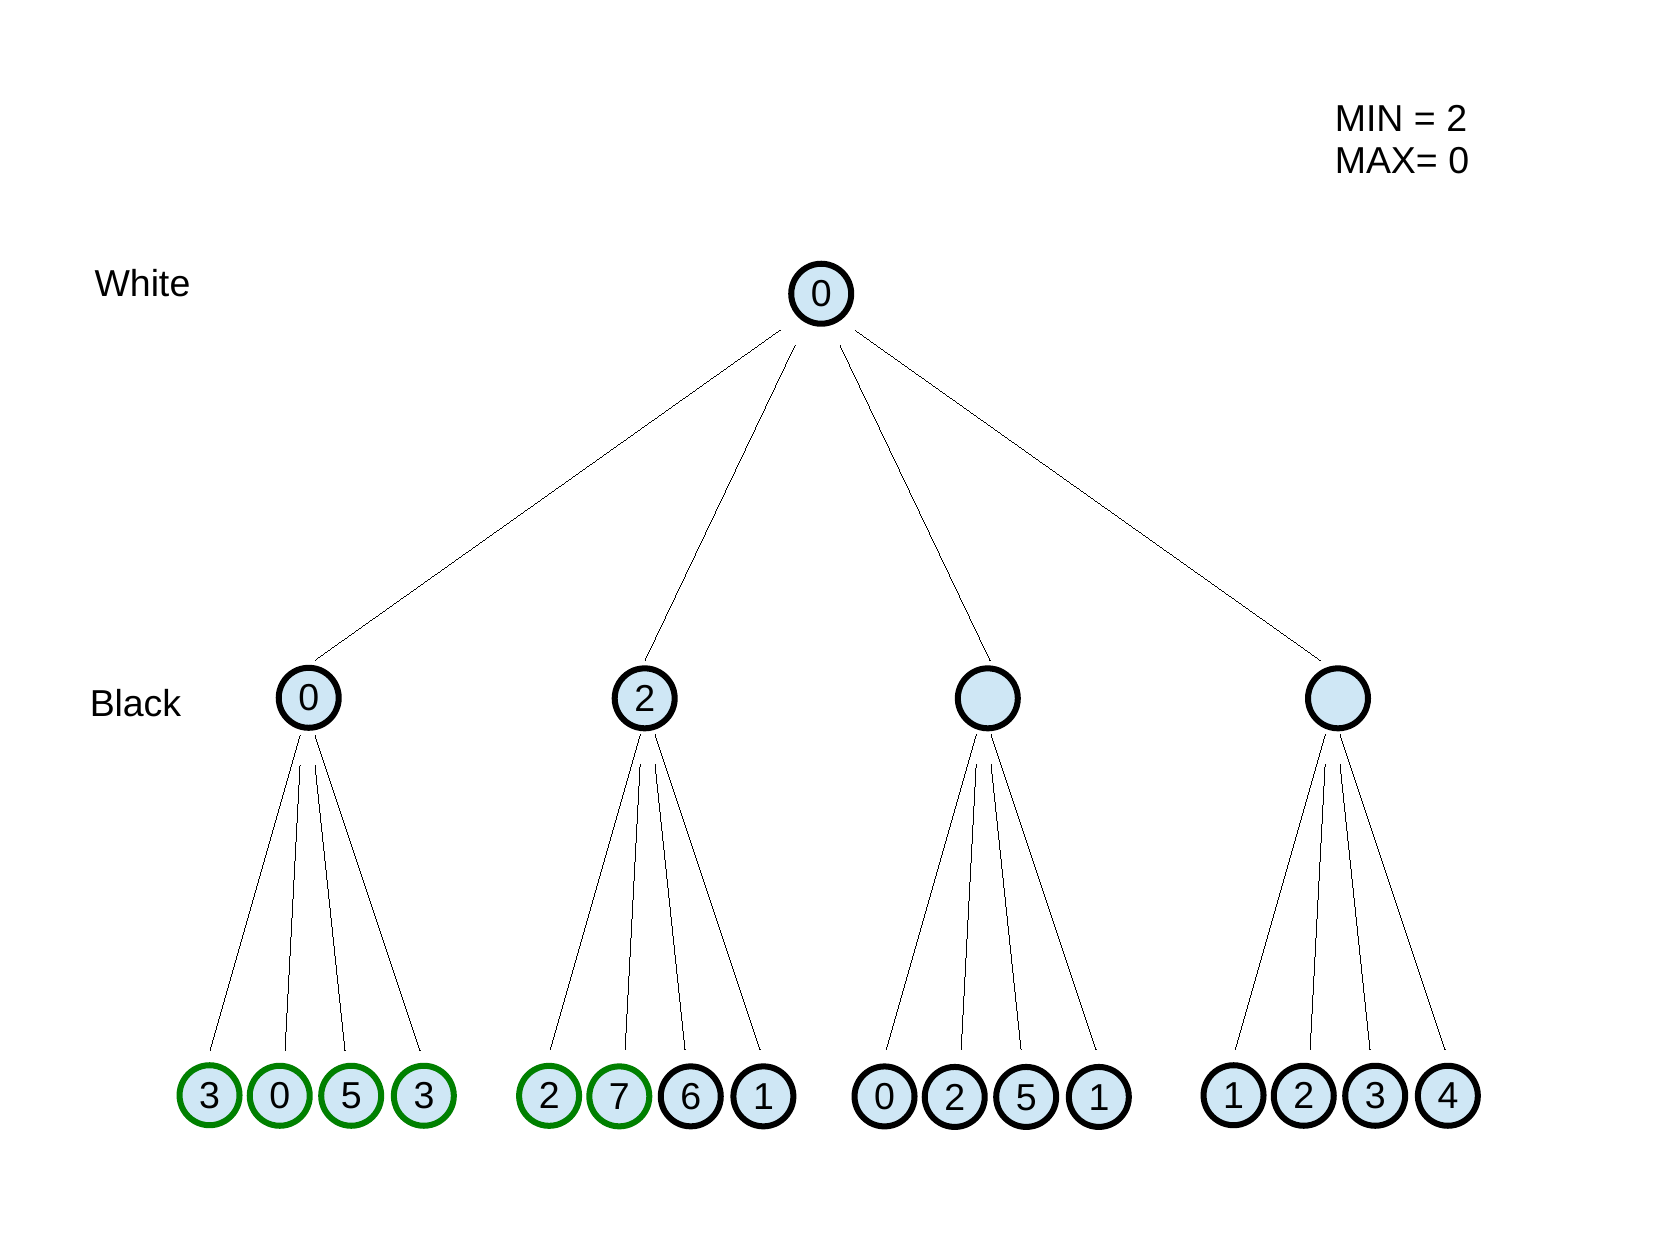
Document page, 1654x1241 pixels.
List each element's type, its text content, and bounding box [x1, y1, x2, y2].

text_box White [79, 255, 206, 312]
text_box 0 [854, 1066, 915, 1127]
text_box Black [75, 675, 197, 732]
text_box 3 [179, 1065, 240, 1126]
text_box 3 [1345, 1065, 1406, 1126]
text_box 0 [791, 263, 852, 324]
text_box 1 [1203, 1065, 1264, 1126]
text_box [957, 668, 1018, 729]
text_box 2 [519, 1065, 580, 1126]
text_box 7 [589, 1066, 650, 1127]
text_box 0 [278, 667, 339, 728]
text_box 6 [660, 1066, 721, 1127]
text_box 5 [321, 1065, 382, 1126]
text_box 5 [996, 1066, 1057, 1127]
text_box 1 [1068, 1066, 1129, 1127]
text_box 1 [733, 1066, 794, 1127]
text_box MIN = 2 MAX= 0 [1320, 90, 1484, 189]
text_box [1308, 668, 1369, 729]
text_box 2 [614, 668, 675, 729]
text_box 4 [1417, 1065, 1478, 1126]
text_box 0 [249, 1065, 310, 1126]
text_box 2 [924, 1066, 985, 1127]
text_box 2 [1273, 1065, 1334, 1126]
text_box 3 [393, 1065, 454, 1126]
